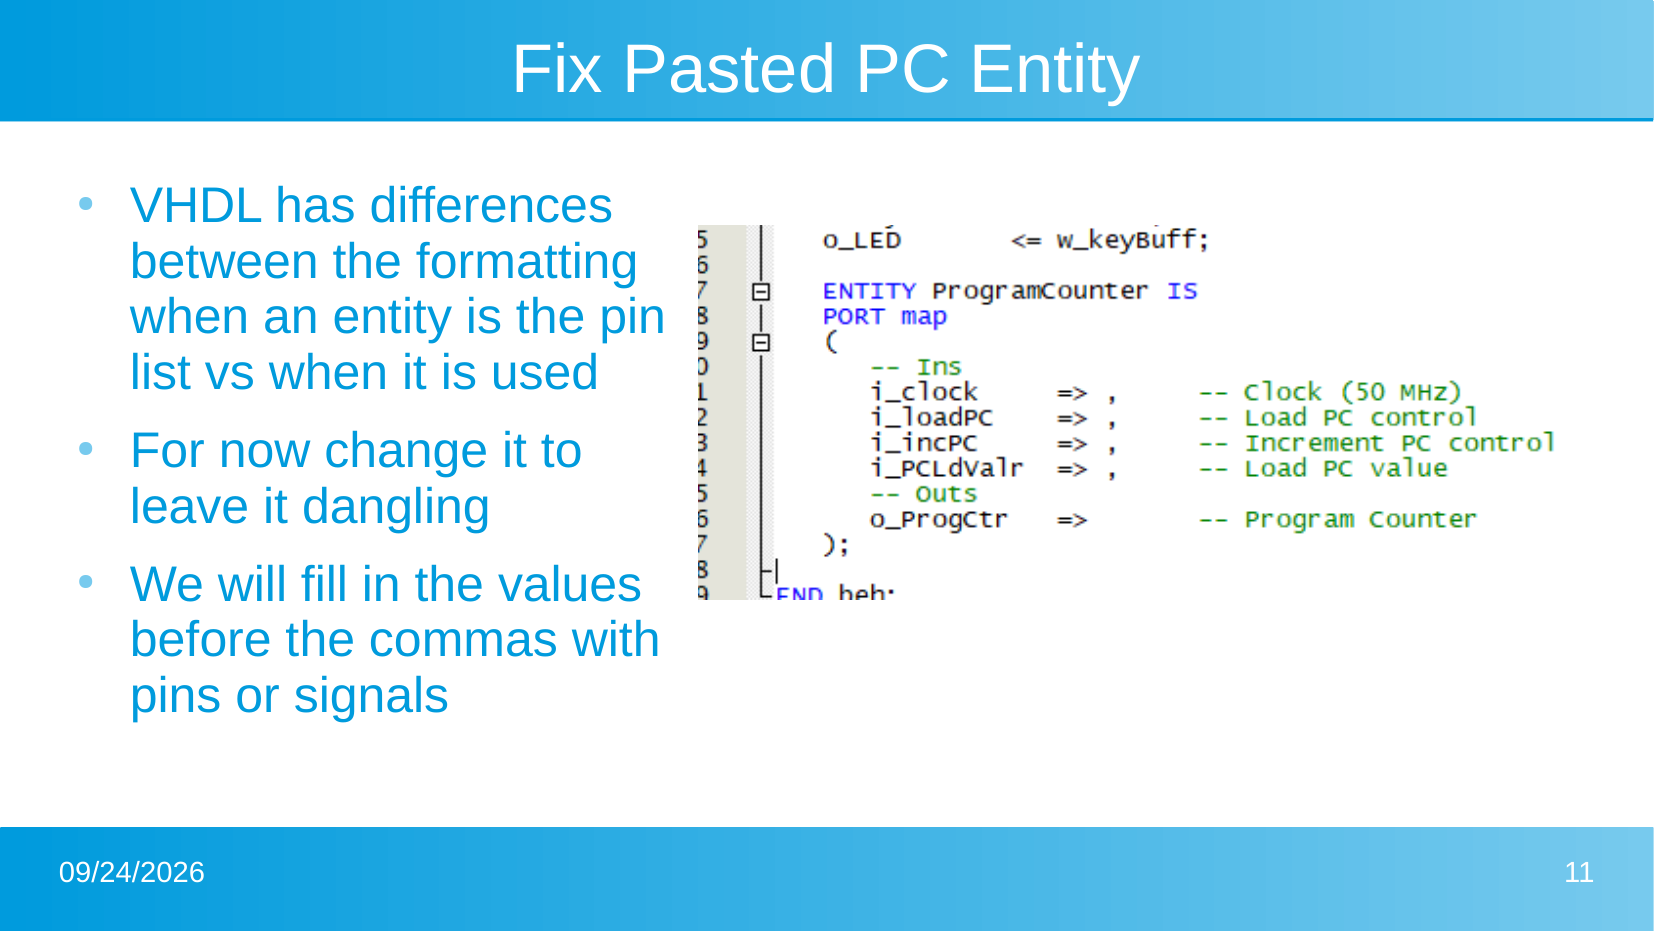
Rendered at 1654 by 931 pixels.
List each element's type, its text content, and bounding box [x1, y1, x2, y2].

picture [698, 225, 1560, 601]
list VHDL has differences between the formatting when an entity is the pin list vs when it is used For now change it to leave it dangling We will fill in the values before the commas with pins or signals [59, 177, 676, 768]
title Fix Pasted PC Entity [59, 29, 1595, 108]
